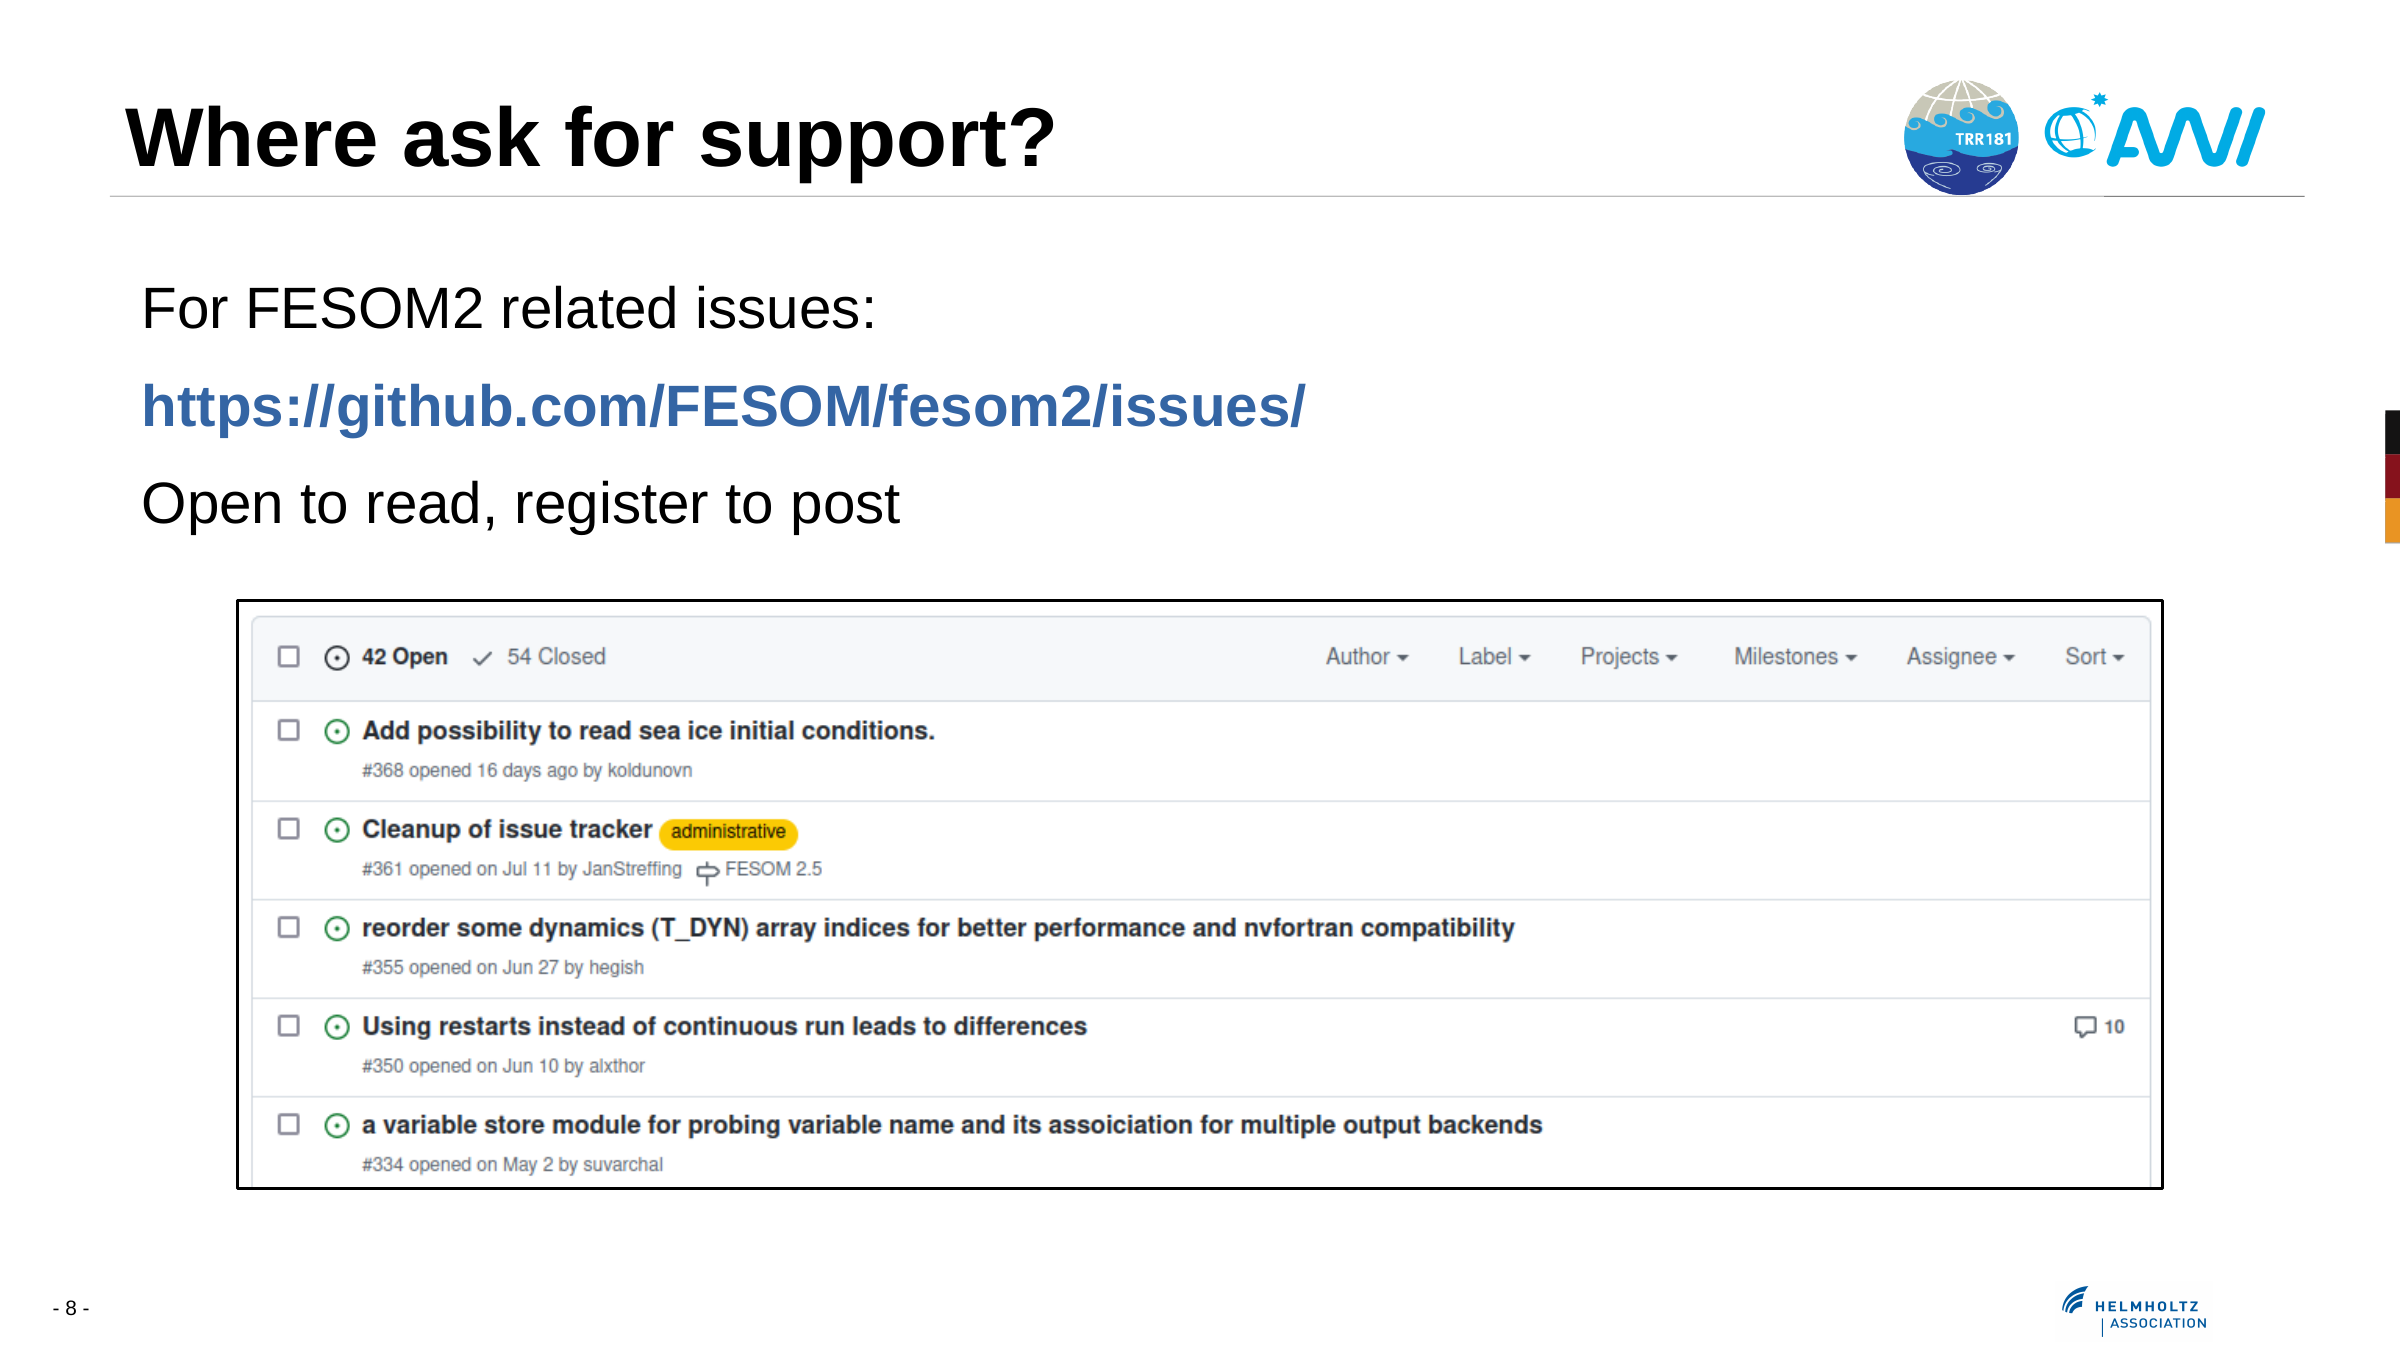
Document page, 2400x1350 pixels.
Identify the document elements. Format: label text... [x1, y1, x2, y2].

picture [239, 602, 2161, 1187]
picture [2055, 1281, 2213, 1342]
text_box Where ask for support? [110, 75, 2297, 195]
text_box For FESOM2 related issues: https://github.com/FESOM/fesom2/issues/ Open to read, register to post [127, 236, 2273, 1191]
